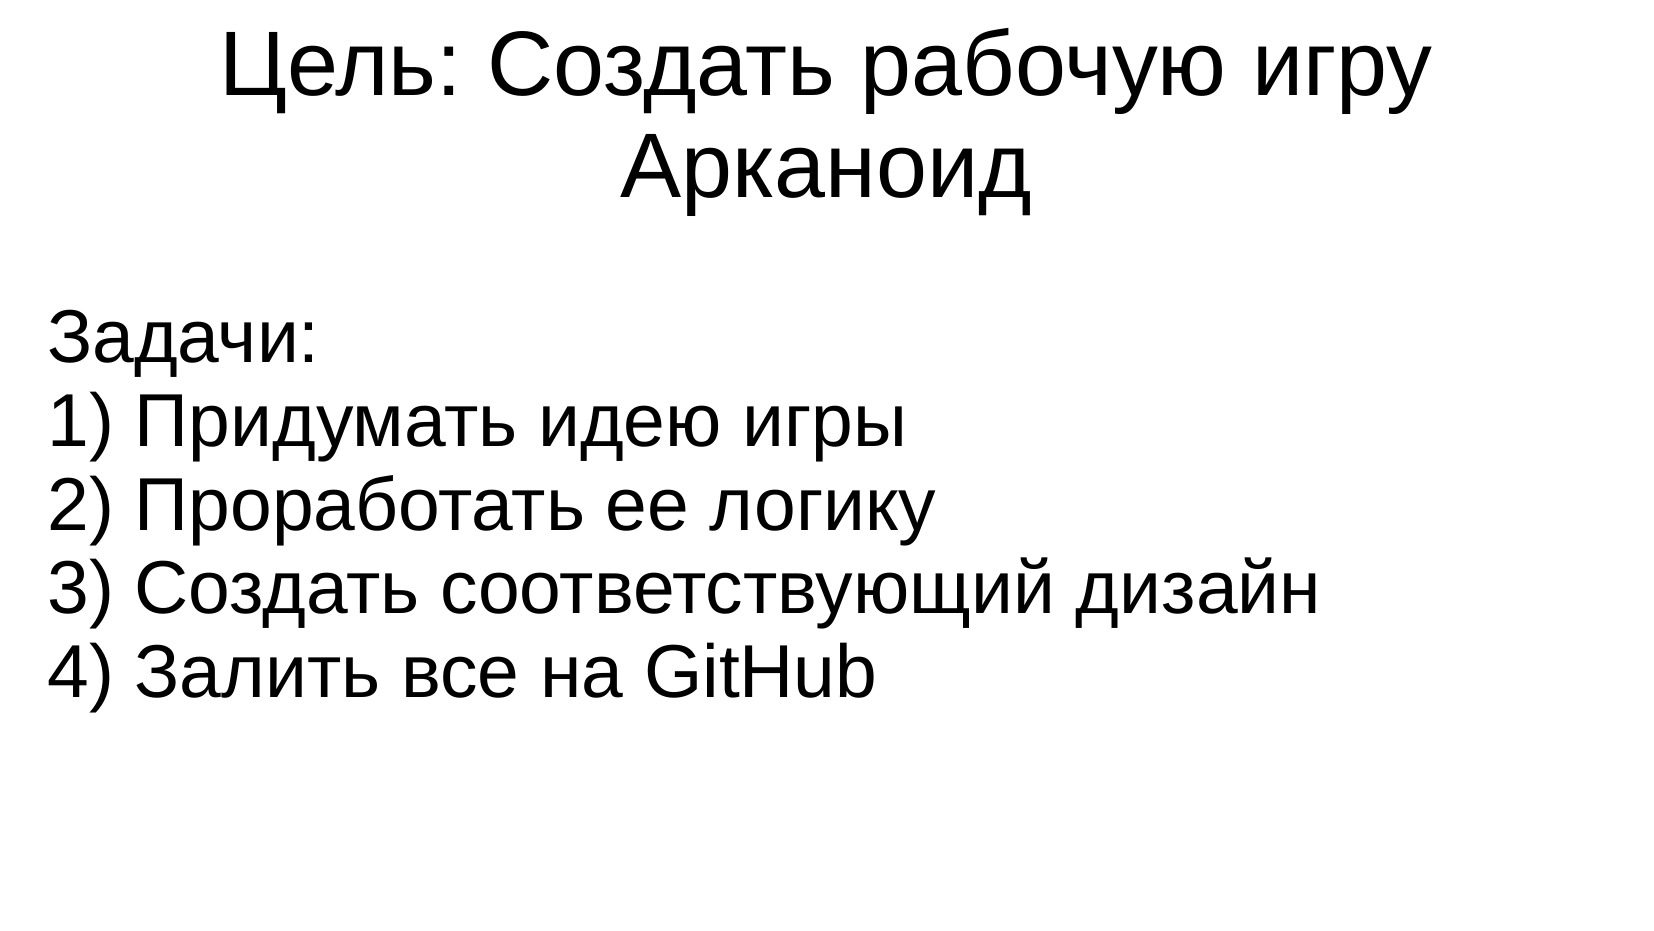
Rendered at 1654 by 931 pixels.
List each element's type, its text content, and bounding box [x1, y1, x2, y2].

title Цель: Создать рабочую игру Арканоид [82, 12, 1571, 218]
title Задачи: 1) Придумать идею игры 2) Проработать ее логику 3) Создать соответствующий дизайн 4) Залить все на GitHub [47, 293, 1607, 714]
